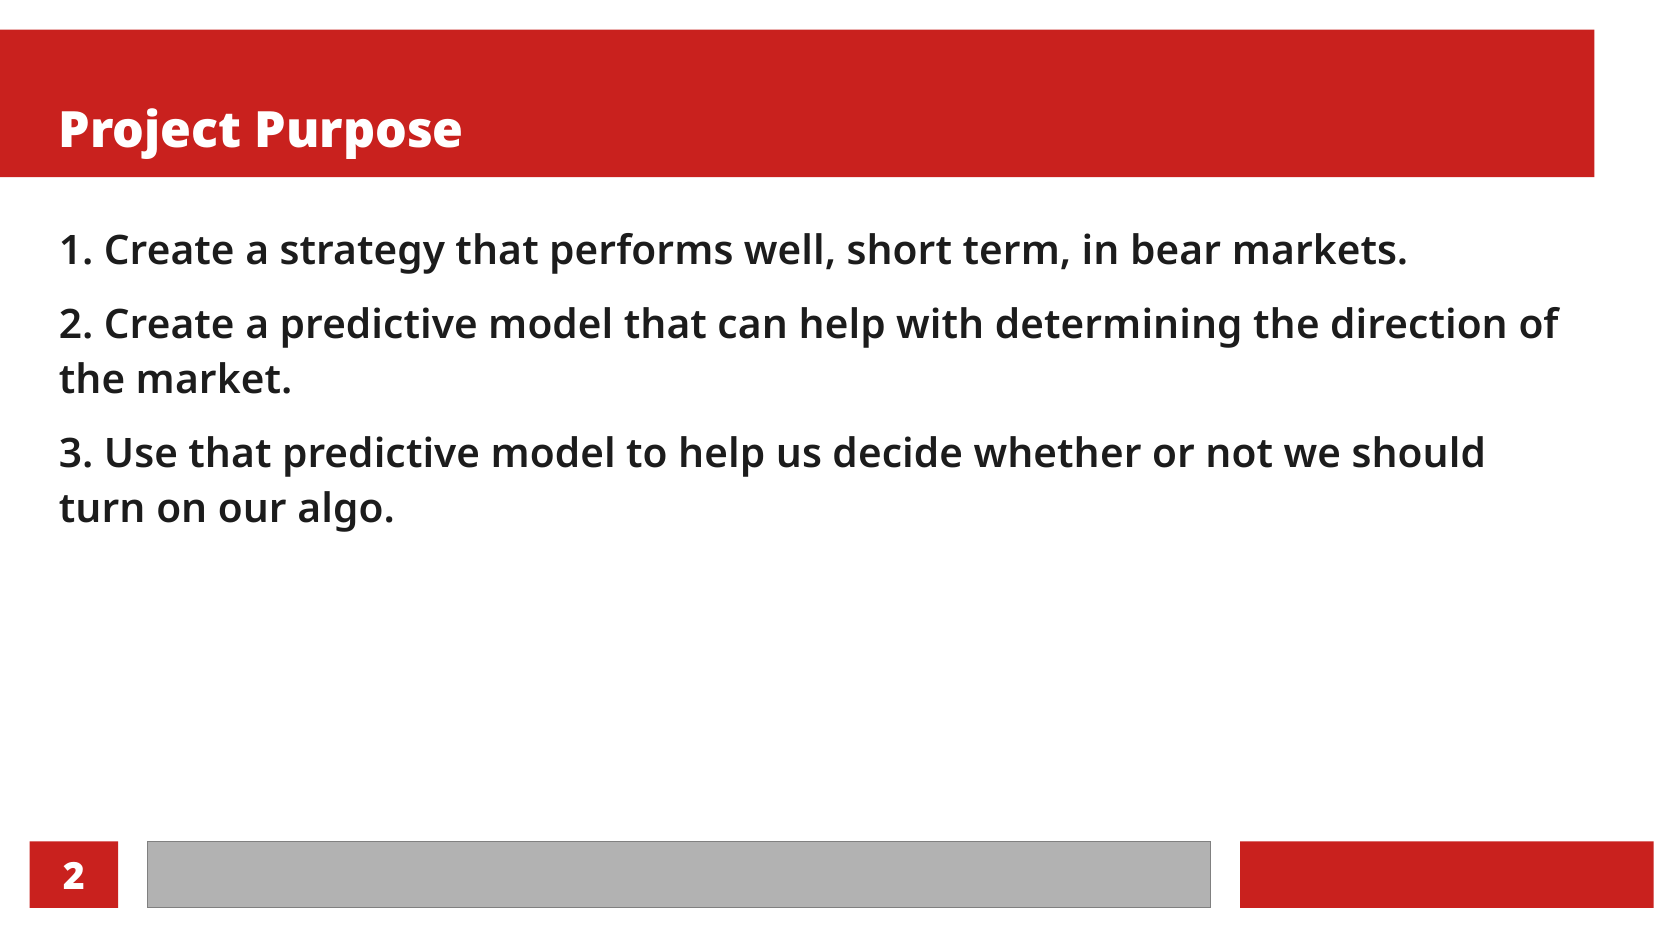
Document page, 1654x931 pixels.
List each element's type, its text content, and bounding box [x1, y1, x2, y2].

title Project Purpose [59, 44, 1595, 163]
list 1. Create a strategy that performs well, short term, in bear markets. 2. Create a predictive model that can help with determining the direction of the market. 3. Use that predictive model to help us decide whether or not we should turn on our algo. [59, 221, 1565, 798]
